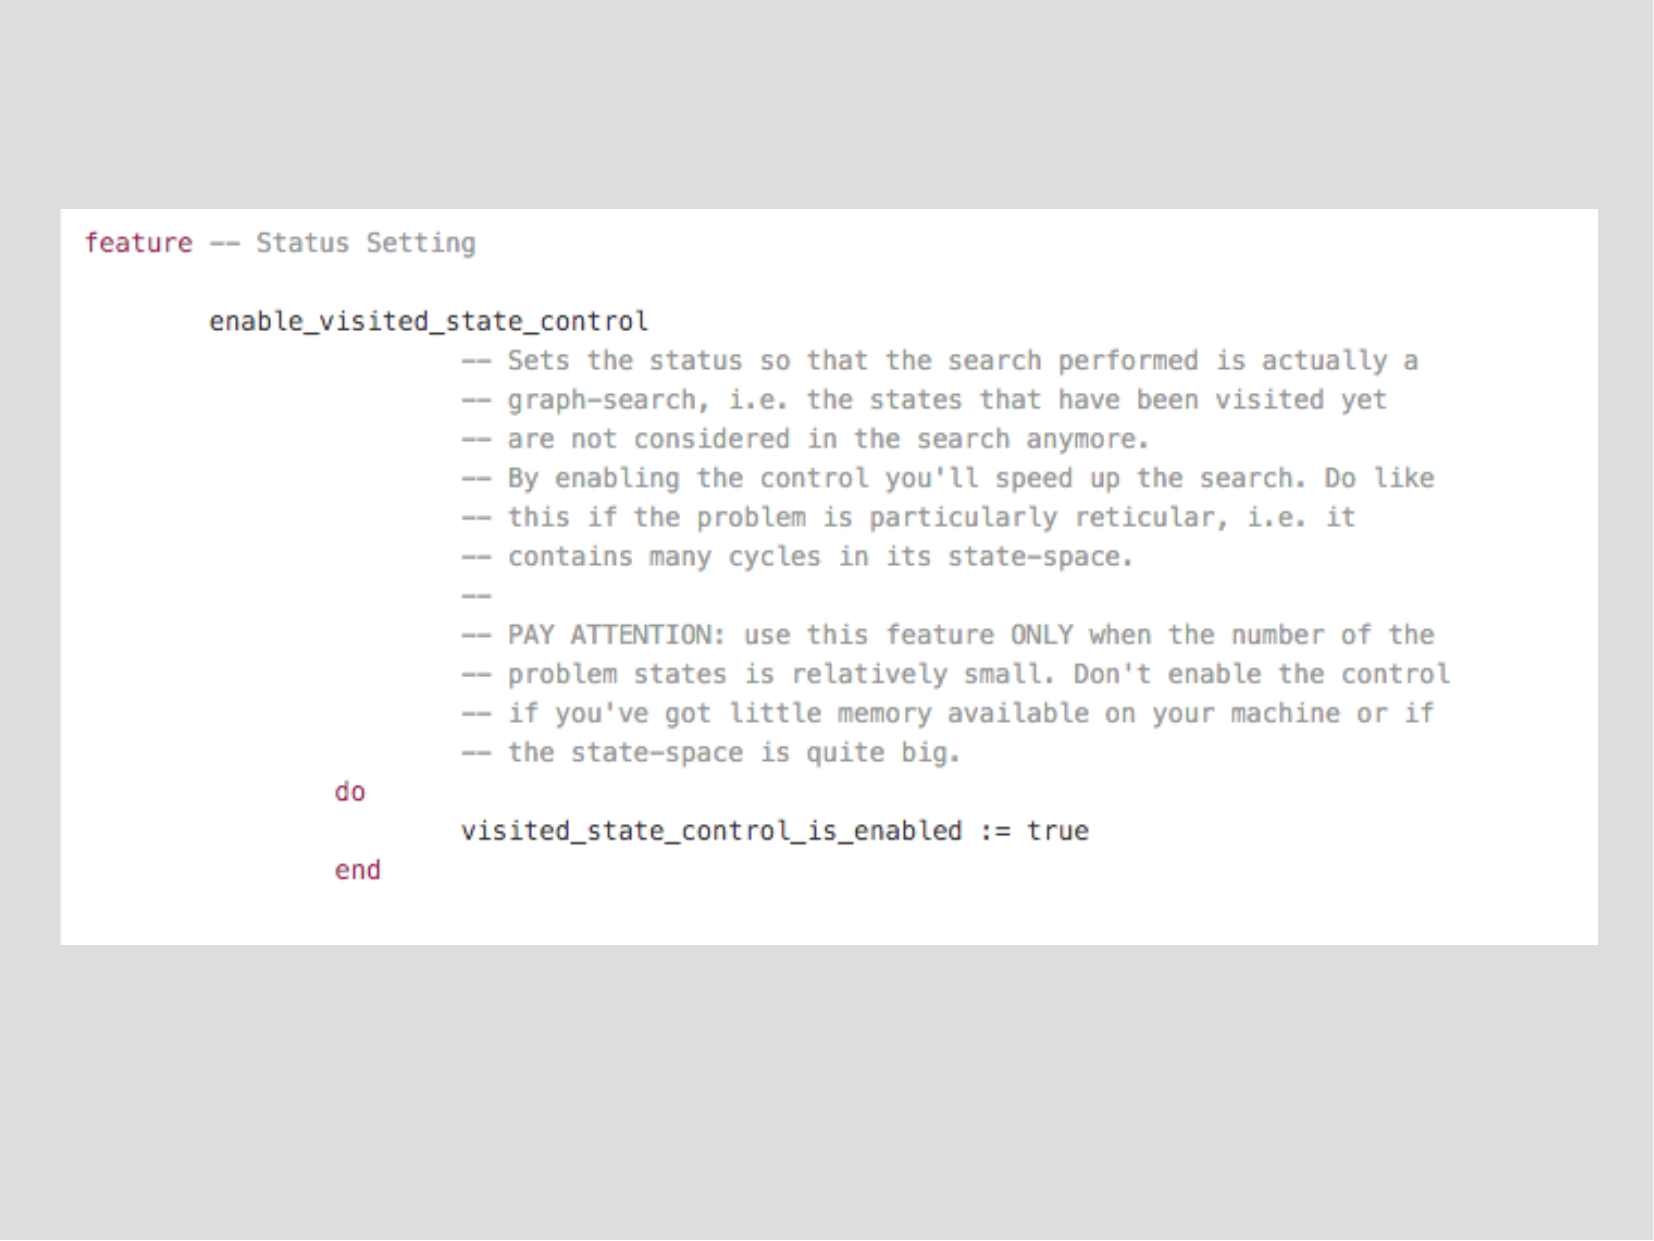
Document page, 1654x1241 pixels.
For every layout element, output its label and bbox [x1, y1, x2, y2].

picture [60, 209, 1598, 946]
